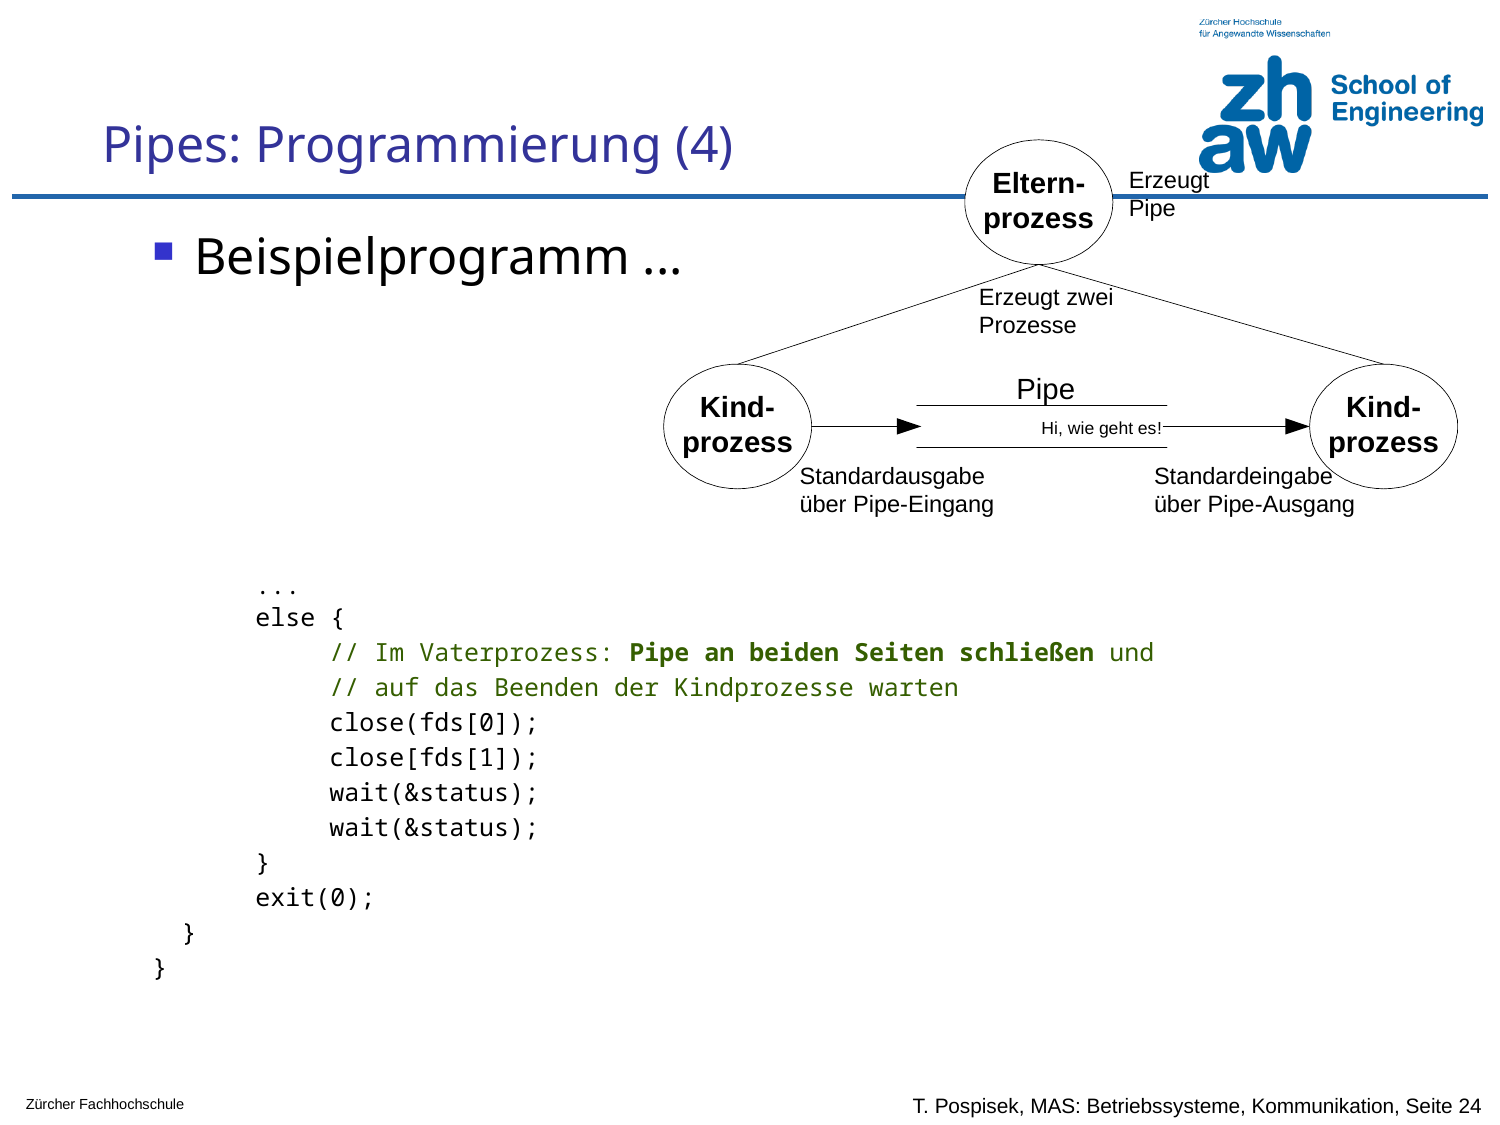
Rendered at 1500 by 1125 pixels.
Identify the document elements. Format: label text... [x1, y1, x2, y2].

picture [659, 19, 1483, 549]
title Pipes: Programmierung (4) [87, 42, 1388, 181]
list Beispielprogramm ... ... else { // Im Vaterprozess: Pipe an beiden Seiten schließen und // auf das Beenden der Kindprozesse warten close(fds[0]); close[fds[1]); wait(&status); wait(&status); } exit(0); } } [137, 223, 659, 433]
